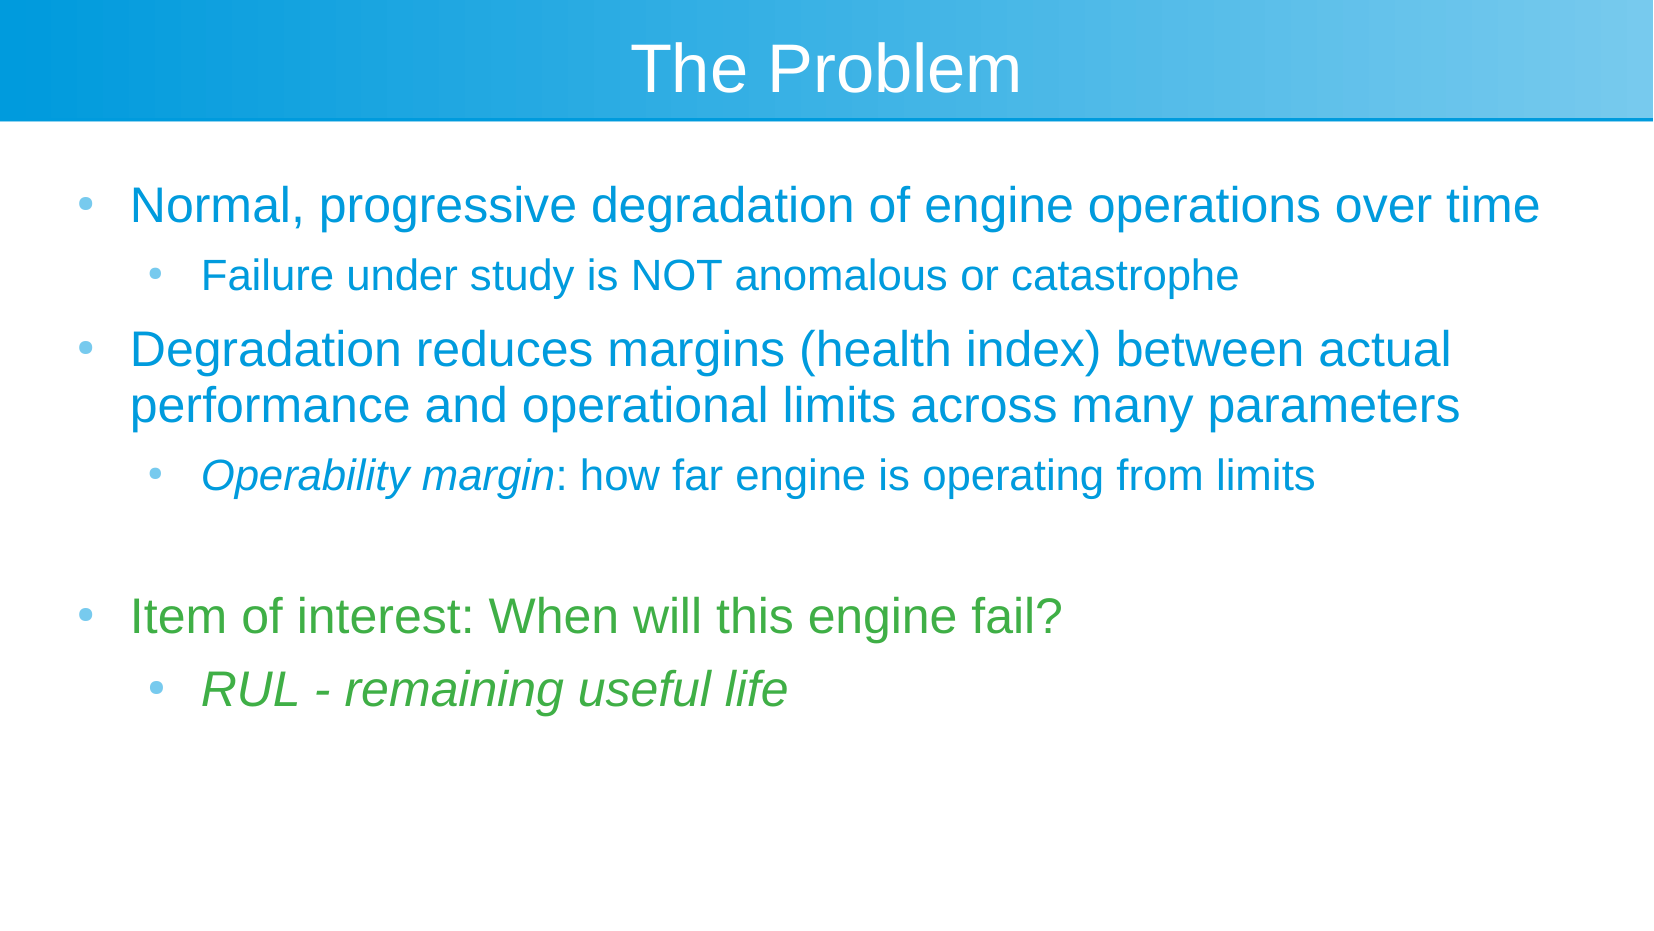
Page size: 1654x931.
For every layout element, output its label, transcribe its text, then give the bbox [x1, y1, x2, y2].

list Normal, progressive degradation of engine operations over time Failure under study is NOT anomalous or catastrophe Degradation reduces margins (health index) between actual performance and operational limits across many parameters Operability margin: how far engine is operating from limits Item of interest: When will this engine fail? RUL - remaining useful life [59, 177, 1595, 768]
title The Problem [59, 29, 1595, 108]
